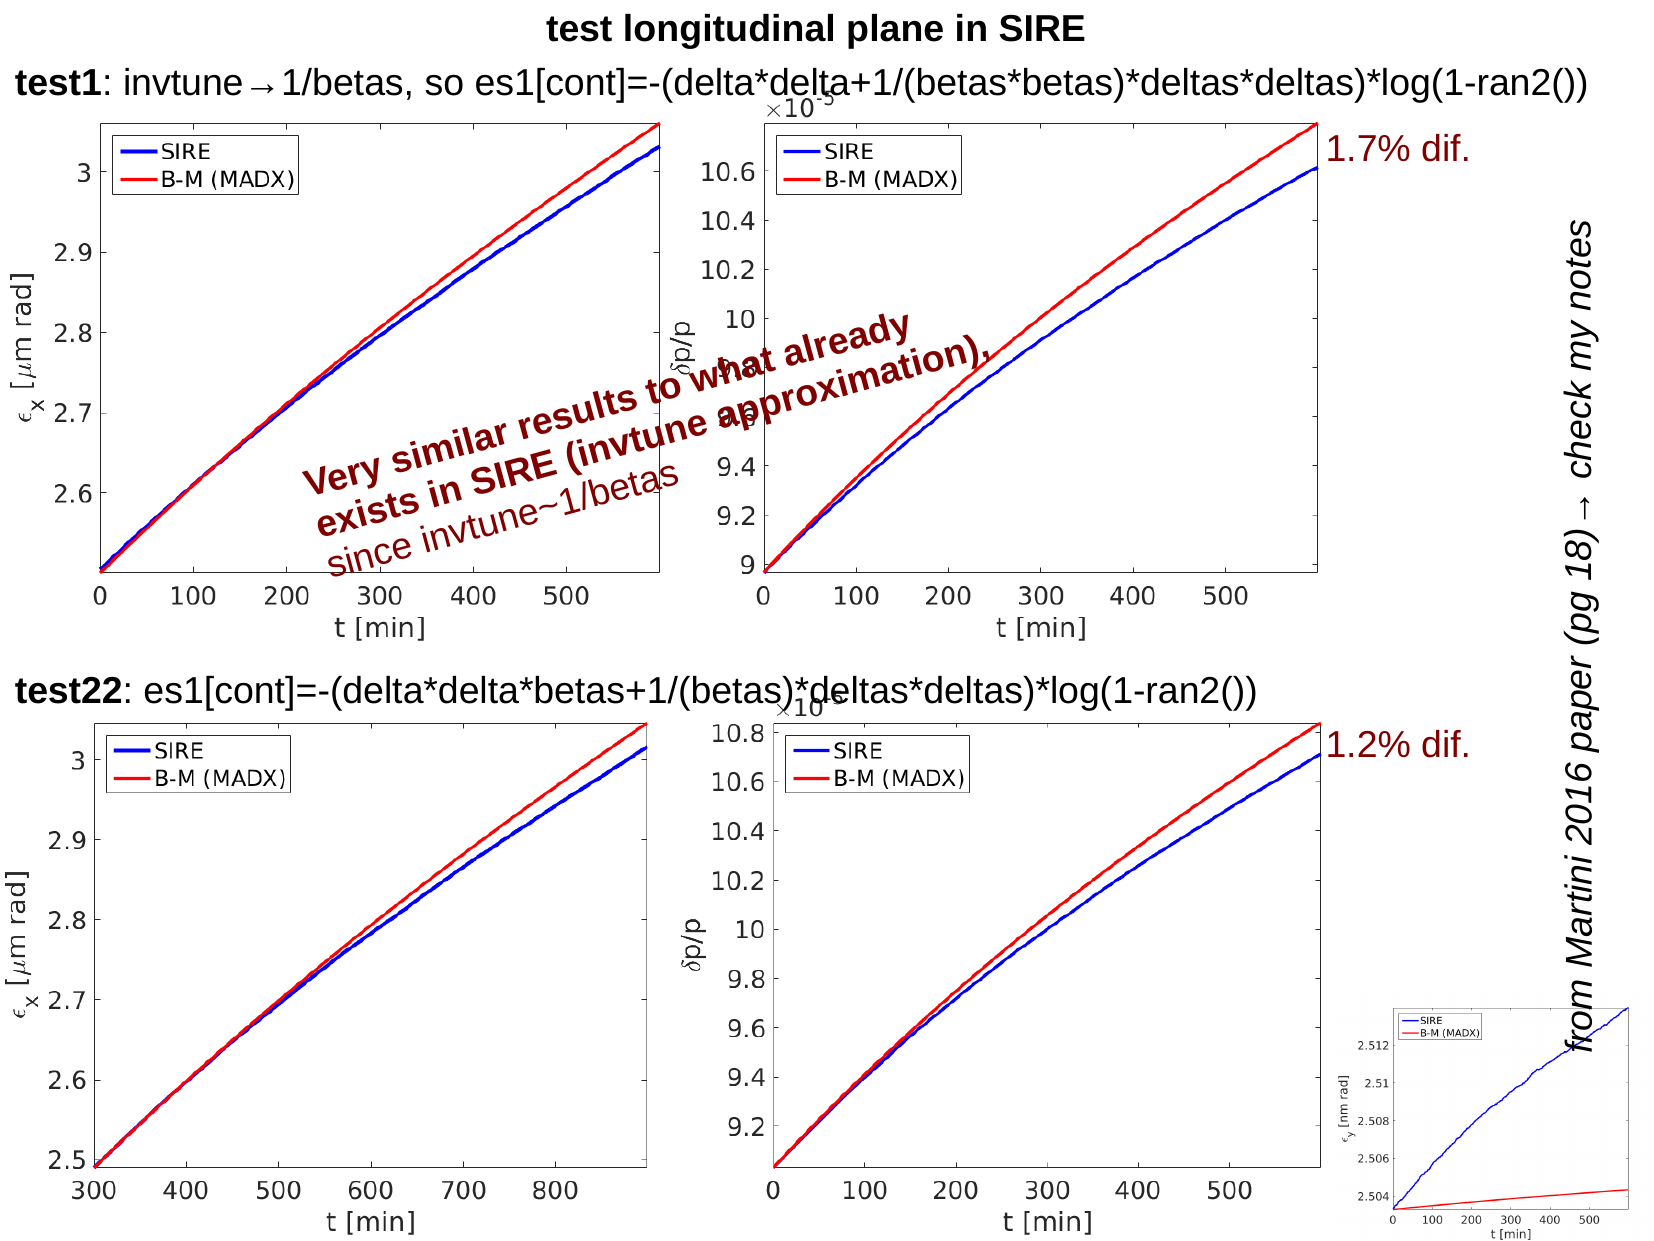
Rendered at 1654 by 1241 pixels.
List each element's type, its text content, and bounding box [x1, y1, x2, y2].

picture [0, 761, 1654, 1241]
text_box test22: es1[cont]=-(delta*delta*betas+1/(betas)*deltas*deltas)*log(1-ran2()) [0, 662, 1549, 761]
text_box test longitudinal plane in SIRE [531, 0, 1567, 53]
text_box Very similar results to what already exists in SIRE (invtune approximation), since invtune~1/betas [283, 263, 1046, 598]
text_box 1.7% dif. [1310, 120, 1510, 177]
picture [5, 153, 1386, 643]
text_box 1.2% dif. [1310, 716, 1510, 774]
text_box test1: invtune→1/betas, so es1[cont]=-(delta*delta+1/(betas*betas)*deltas*deltas)*log(1-ran2()) [0, 53, 1654, 153]
text_box from Martini 2016 paper (pg 18)→ check my notes [1547, 204, 1650, 1069]
